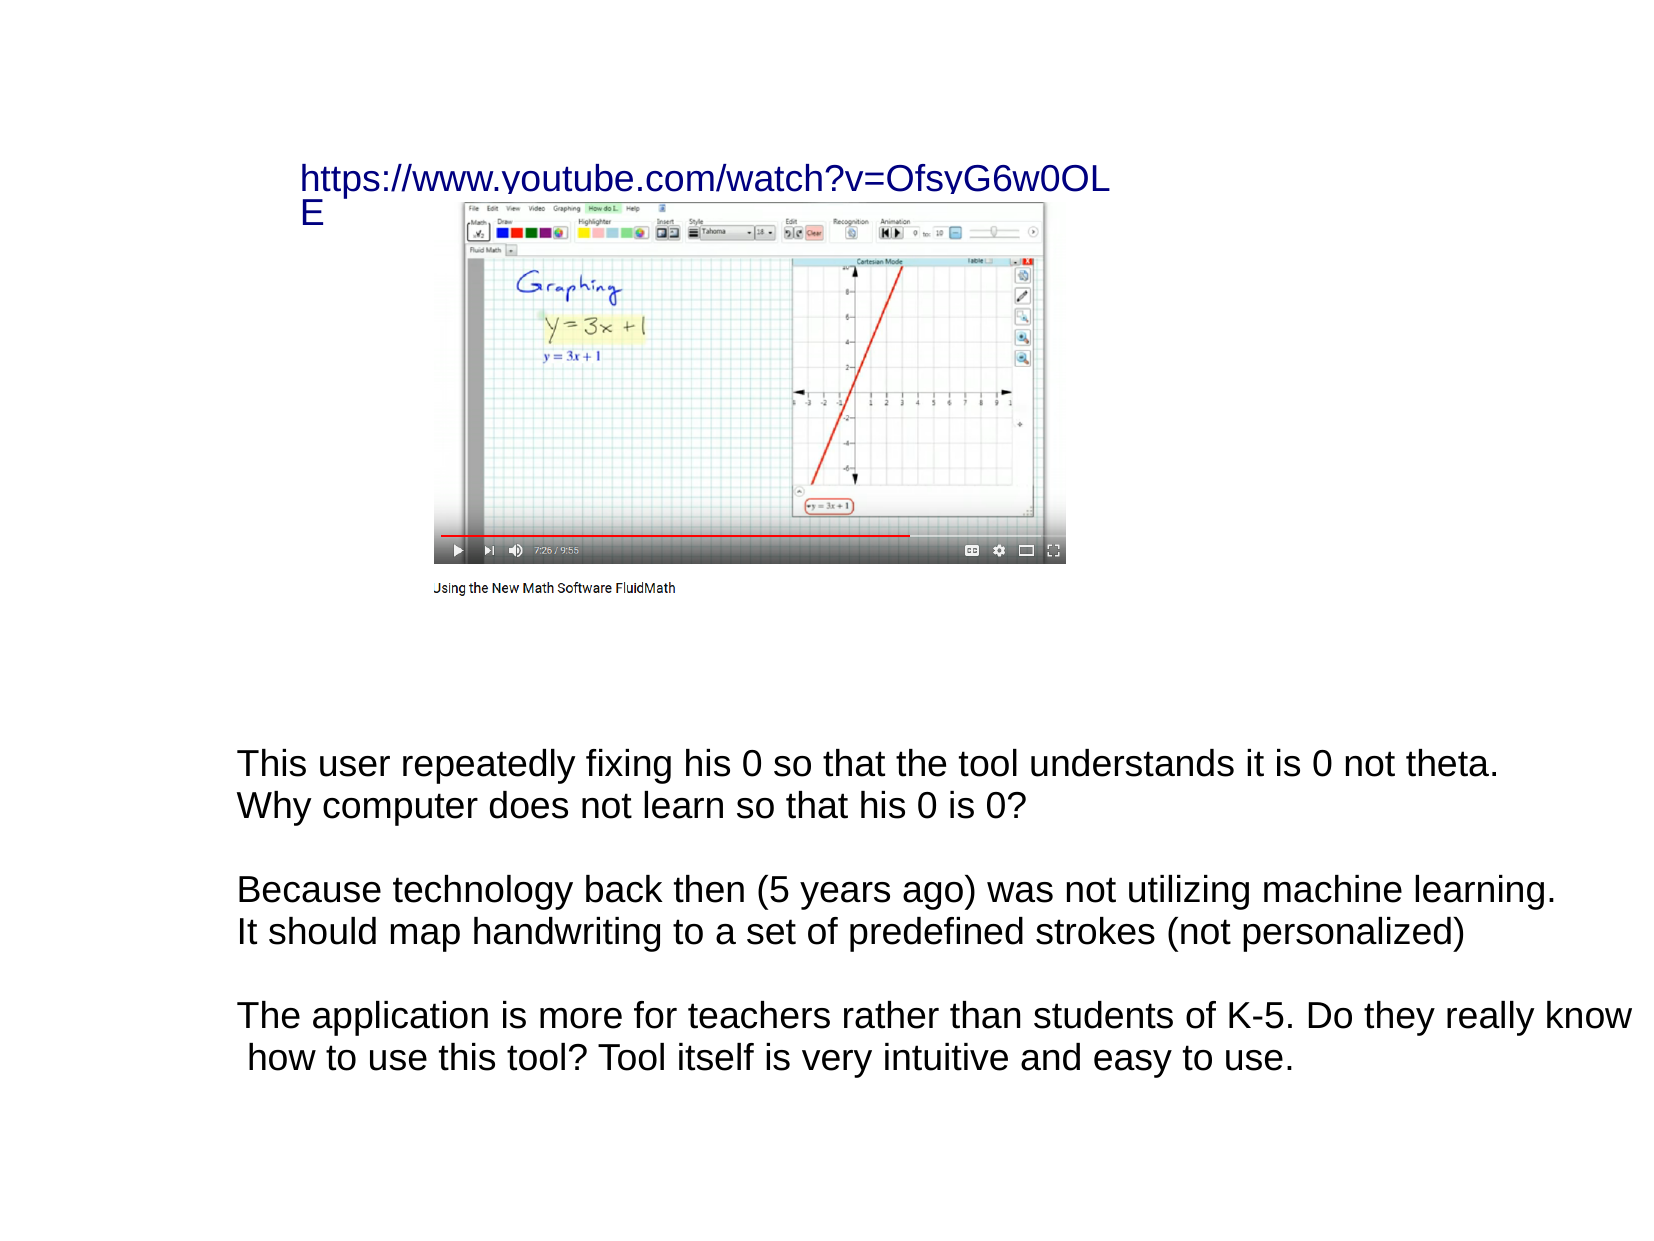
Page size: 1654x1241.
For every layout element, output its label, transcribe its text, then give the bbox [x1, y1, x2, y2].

text_box This user repeatedly fixing his 0 so that the tool understands it is 0 not theta. Why computer does not learn so that his 0 is 0? Because technology back then (5 years ago) was not utilizing machine learning. It should map handwriting to a set of predefined strokes (not personalized) The application is more for teachers rather than students of K-5. Do they really know how to use this tool? Tool itself is very intuitive and easy to use. [221, 735, 1648, 1128]
picture [434, 194, 1066, 601]
text_box https://www.youtube.com/watch?v=OfsyG6w0OLE [285, 150, 1151, 249]
